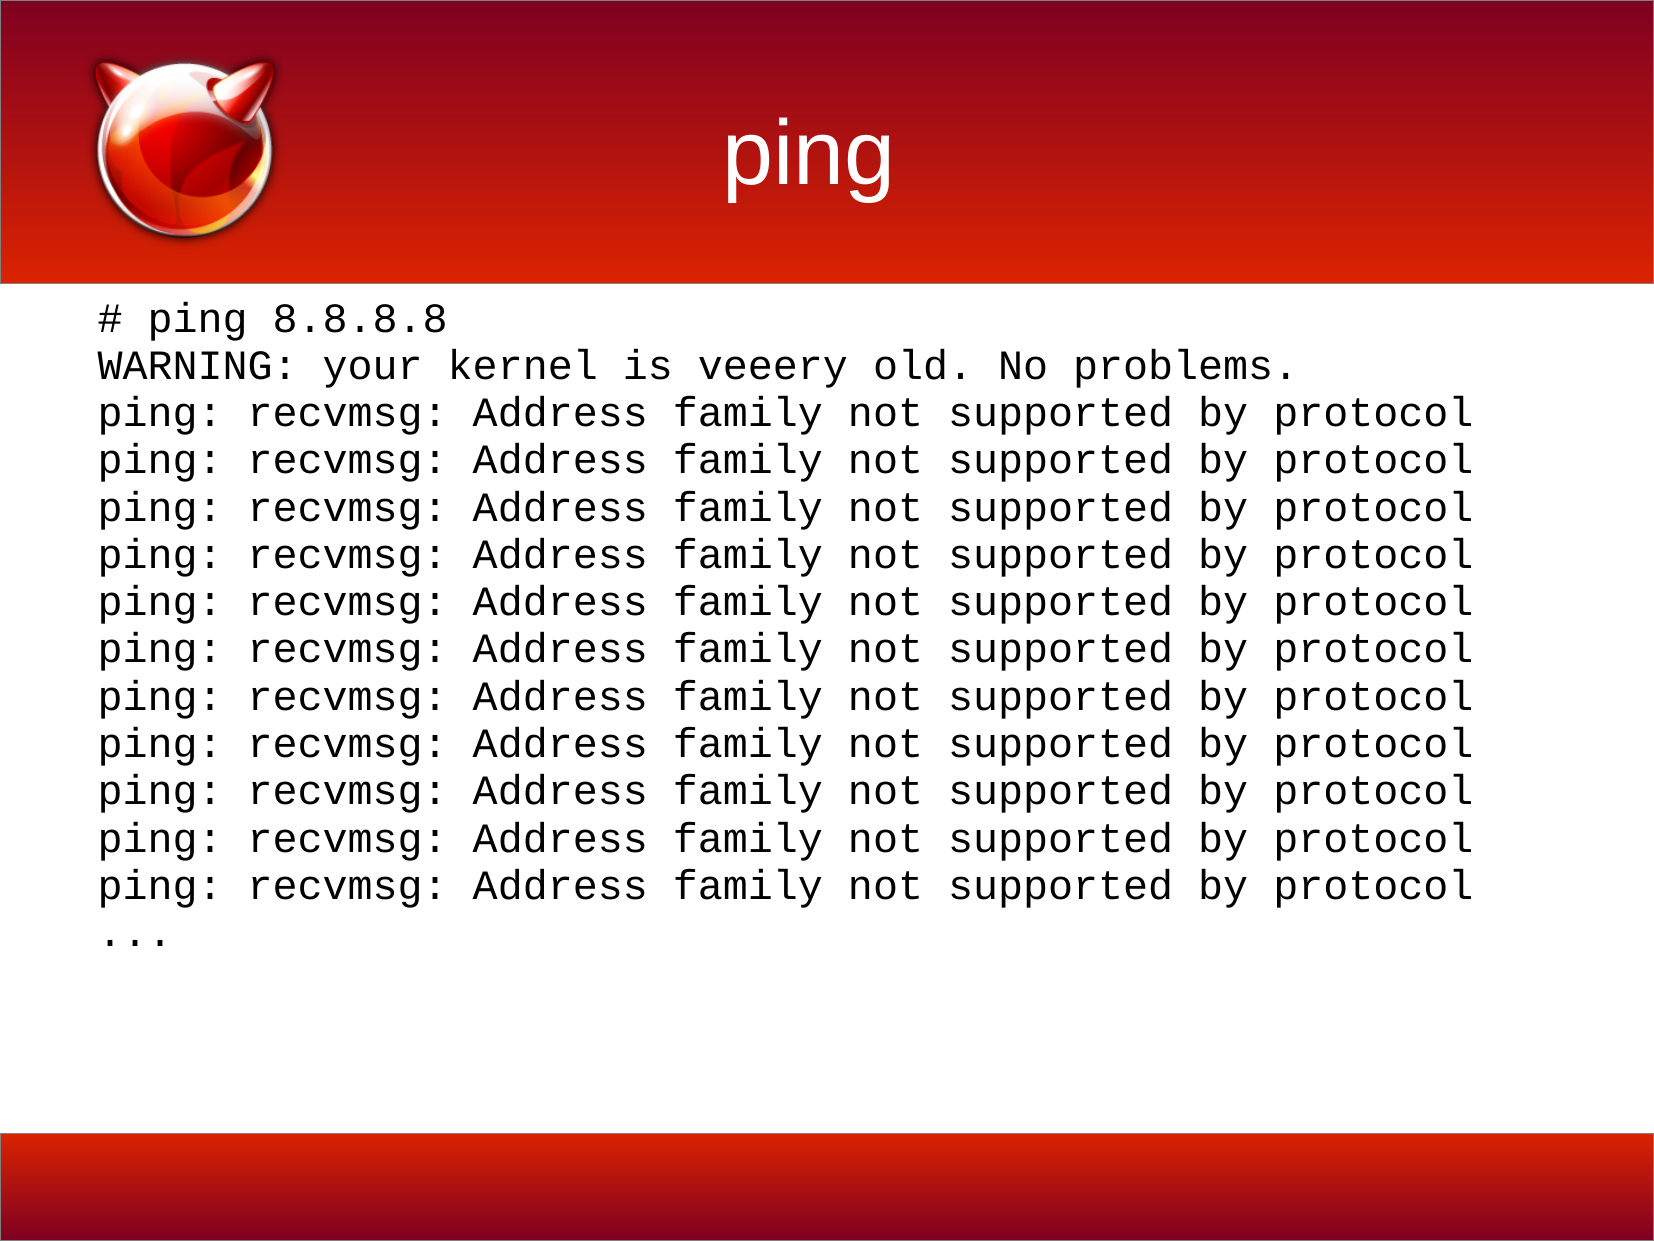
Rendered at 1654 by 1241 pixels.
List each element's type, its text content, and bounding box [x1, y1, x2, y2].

title ping [82, 49, 1536, 257]
text_box # ping 8.8.8.8 WARNING: your kernel is veeery old. No problems. ping: recvmsg: Address family not supported by protocol ping: recvmsg: Address family not supported by protocol ping: recvmsg: Address family not supported by protocol ping: recvmsg: Address family not supported by protocol ping: recvmsg: Address family not supported by protocol ping: recvmsg: Address family not supported by protocol ping: recvmsg: Address family not supported by protocol ping: recvmsg: Address family not supported by protocol ping: recvmsg: Address family not supported by protocol ping: recvmsg: Address family not supported by protocol ping: recvmsg: Address family not supported by protocol ... [82, 290, 1512, 969]
